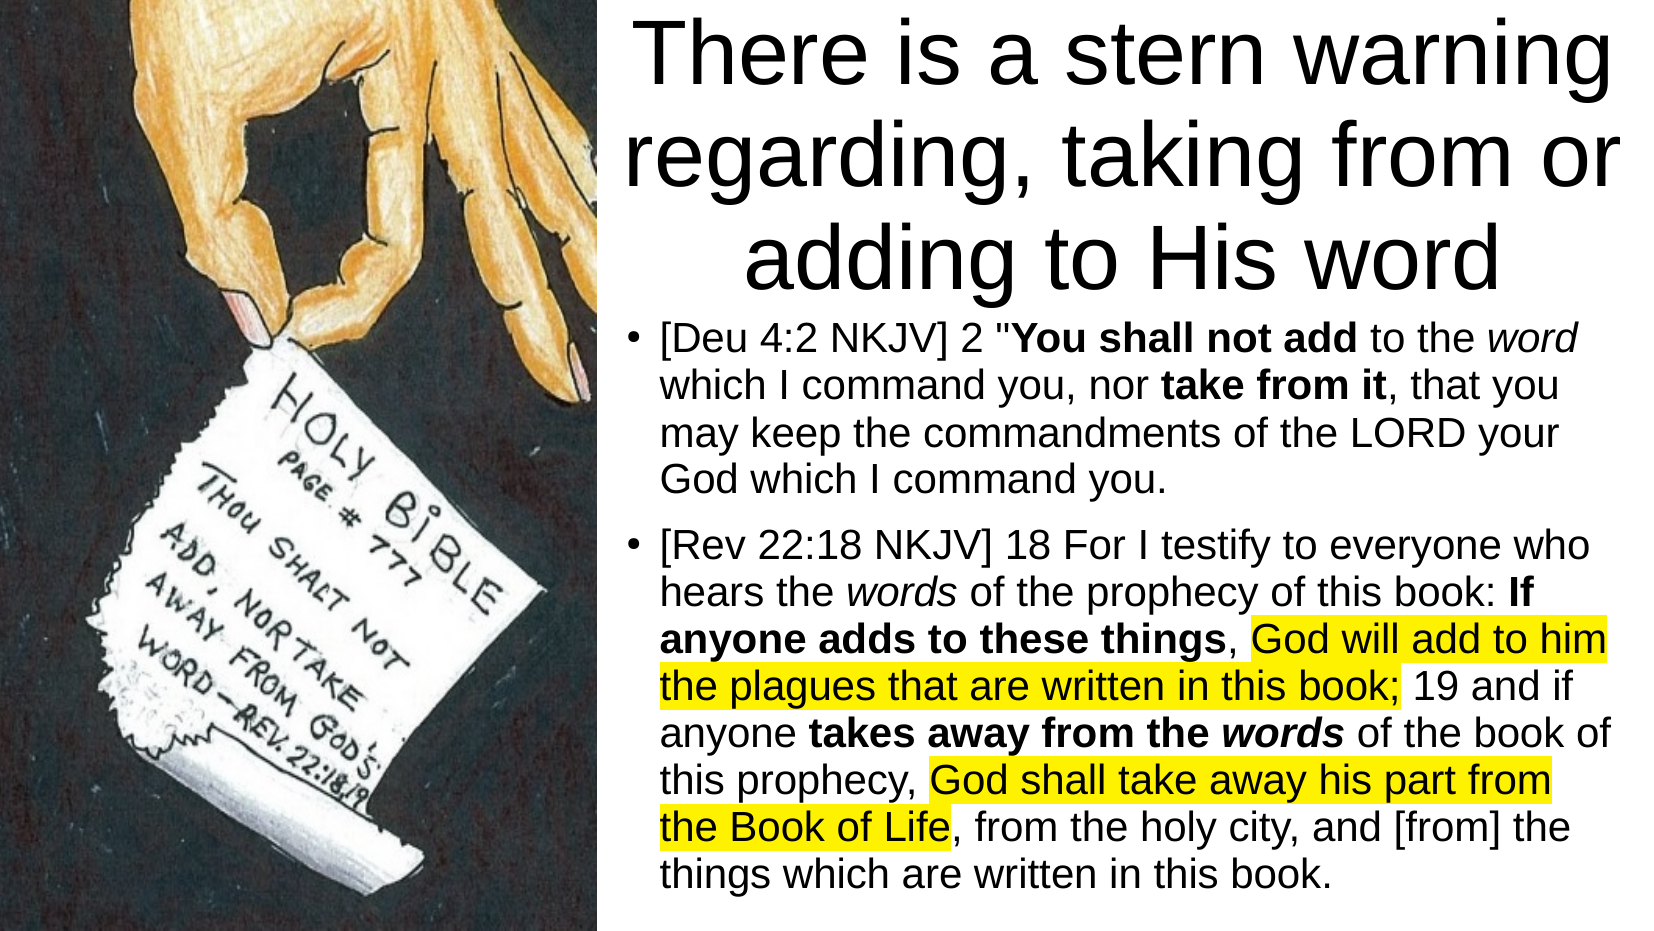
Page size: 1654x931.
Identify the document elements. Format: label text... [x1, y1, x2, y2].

picture [0, 0, 597, 931]
list [Deu 4:2 NKJV] 2 "You shall not add to the word which I command you, nor take from it, that you may keep the commandments of the LORD your God which I command you. [Rev 22:18 NKJV] 18 For I testify to everyone who hears the words of the prophecy of this book: If anyone adds to these things, God will add to him the plagues that are written in this book; 19 and if anyone takes away from the words of the book of this prophecy, God shall take away his part from the Book of Life, from the holy city, and [from] the things which are written in this book. [615, 315, 1621, 916]
title There is a stern warning regarding, taking from or adding to His word [596, 0, 1651, 361]
